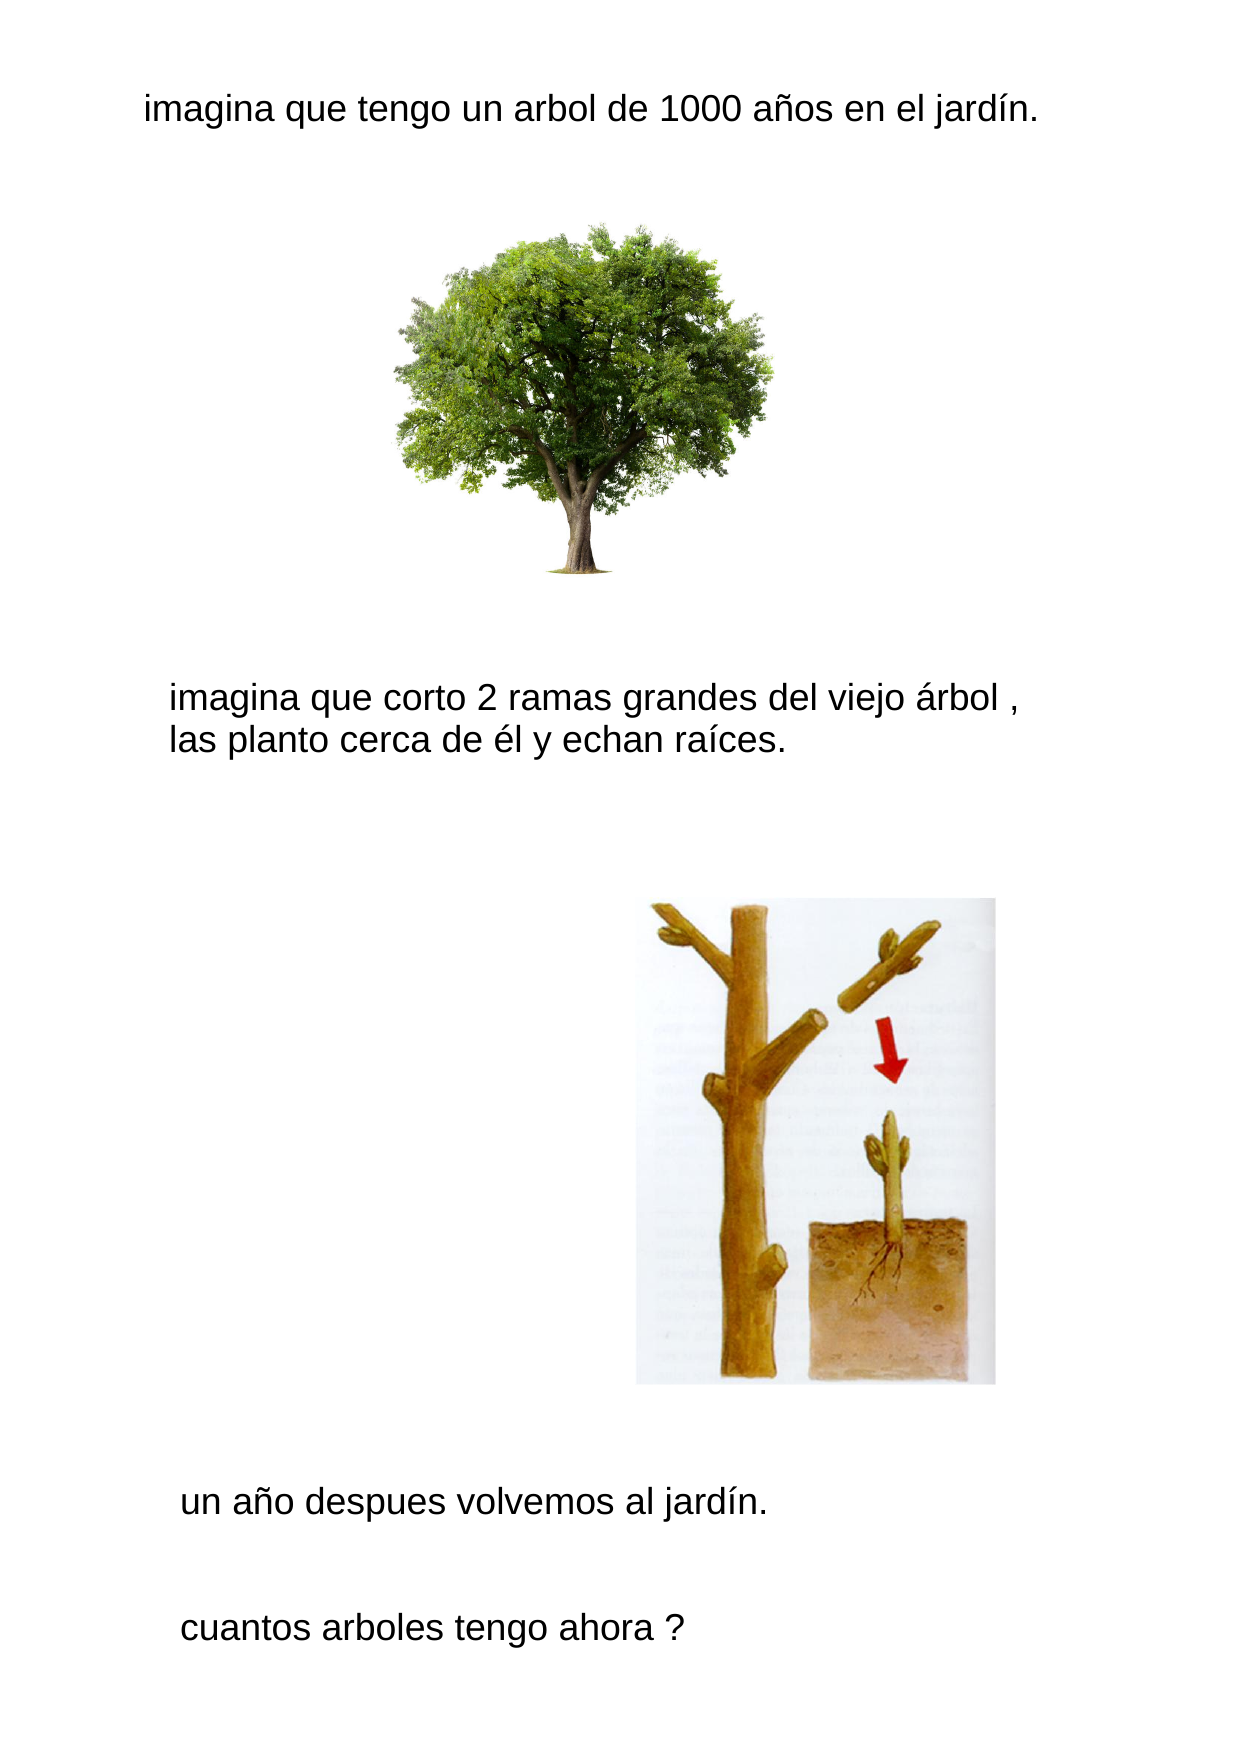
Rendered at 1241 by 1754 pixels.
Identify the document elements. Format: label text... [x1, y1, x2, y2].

picture [635, 897, 996, 1385]
text_box un año despues volvemos al jardín. cuantos arboles tengo ahora ? [165, 1473, 925, 1656]
text_box imagina que tengo un arbol de 1000 años en el jardín. [128, 79, 1055, 137]
text_box imagina que corto 2 ramas grandes del viejo árbol , las planto cerca de él y echan raíces. [154, 626, 1170, 827]
picture [342, 188, 831, 615]
